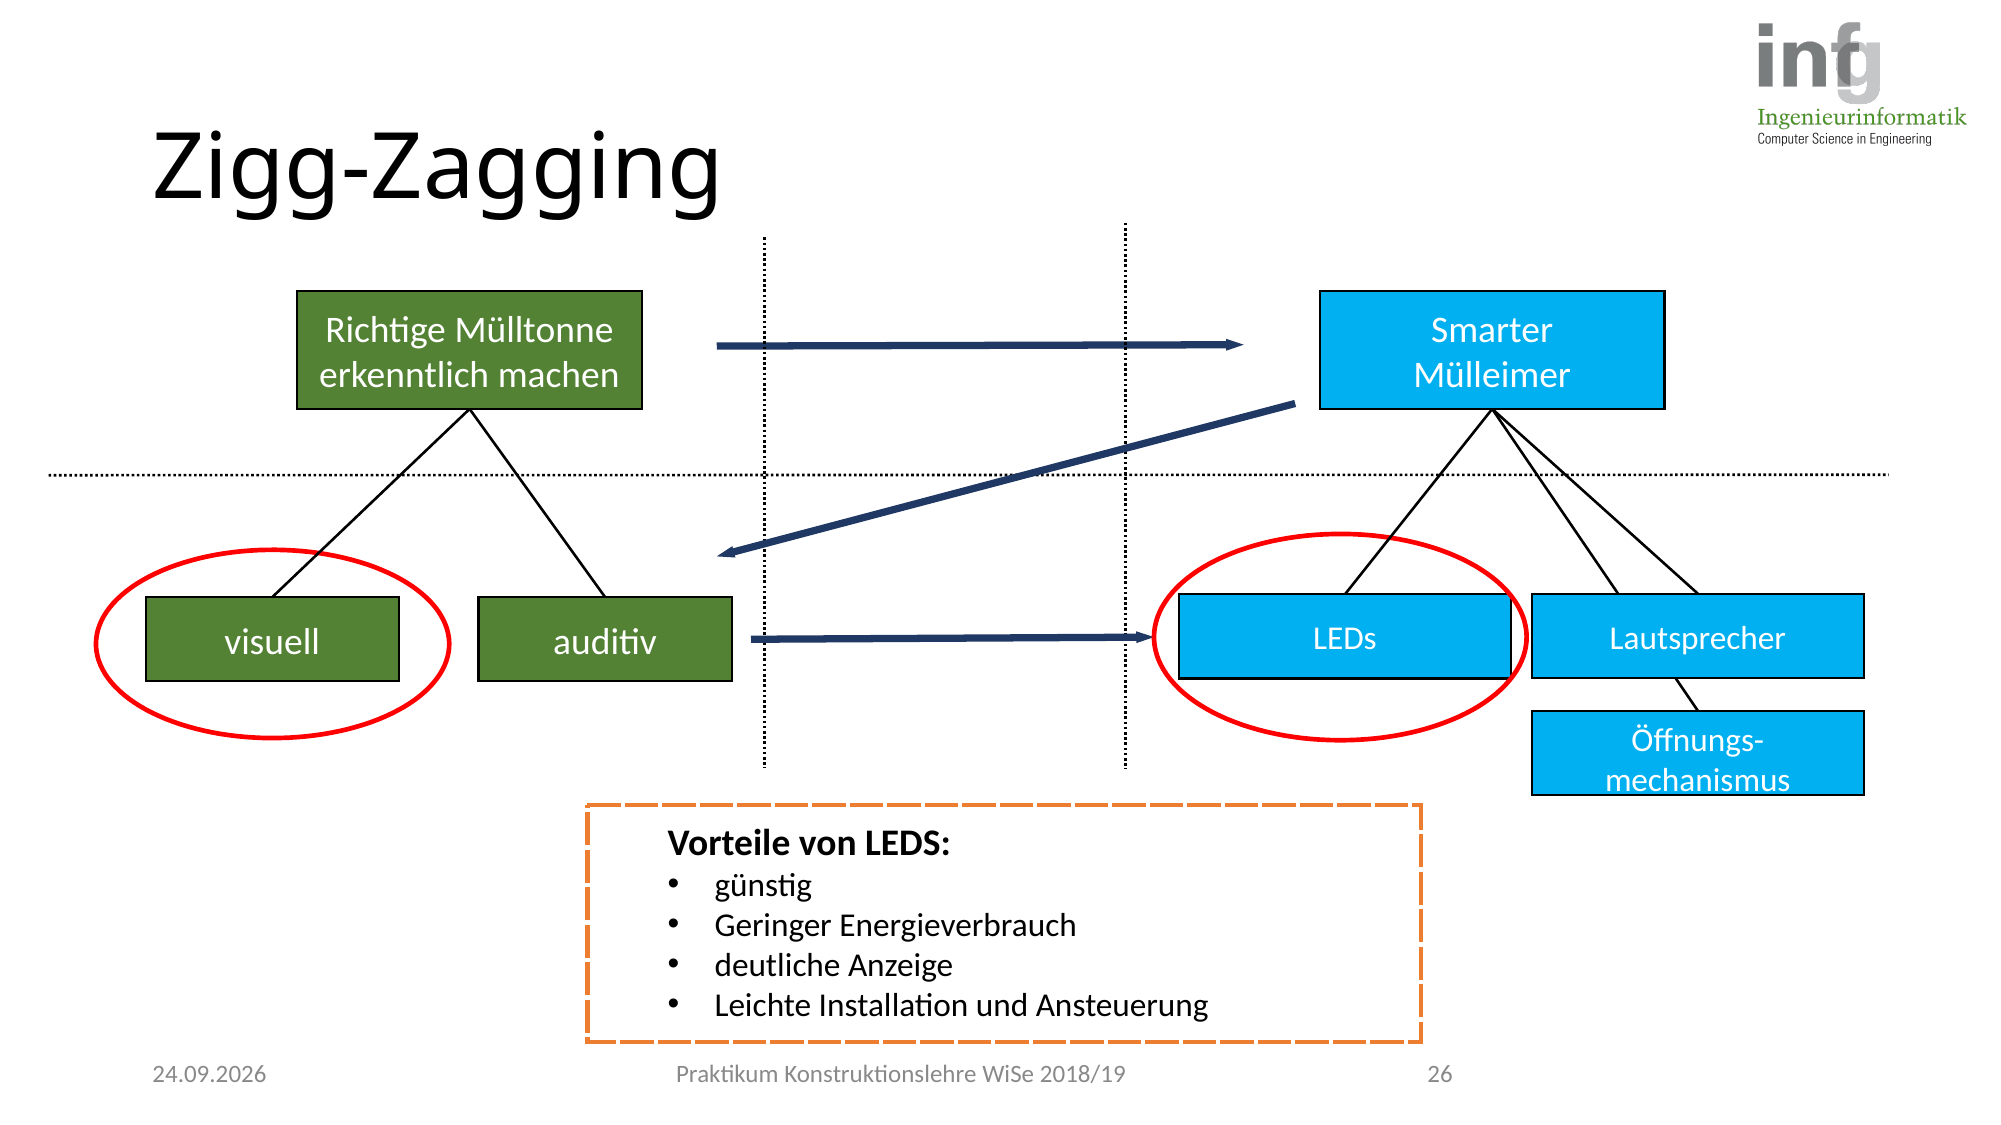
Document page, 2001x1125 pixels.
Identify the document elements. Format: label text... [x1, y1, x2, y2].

title Zigg-Zagging [137, 59, 1863, 278]
text_box Smarter Mülleimer [1320, 291, 1665, 409]
text_box 10.01.2019 [137, 1042, 403, 1103]
text_box Vorteile von LEDS: günstig Geringer Energieverbrauch deutliche Anzeige Leichte Installation und Ansteuerung [652, 810, 1356, 1033]
text_box visuell [146, 597, 399, 681]
text_box LEDs [1179, 594, 1511, 678]
text_box Richtige Mülltonne erkenntlich machen [297, 291, 642, 409]
text_box Praktikum Konstruktionslehre WiSe 2018/19 [403, 1042, 1400, 1103]
text_box 26 [1412, 1042, 1863, 1103]
text_box Öffnungs-mechanismus [1532, 711, 1864, 795]
text_box auditiv [479, 597, 732, 681]
text_box Lautsprecher [1532, 594, 1864, 678]
